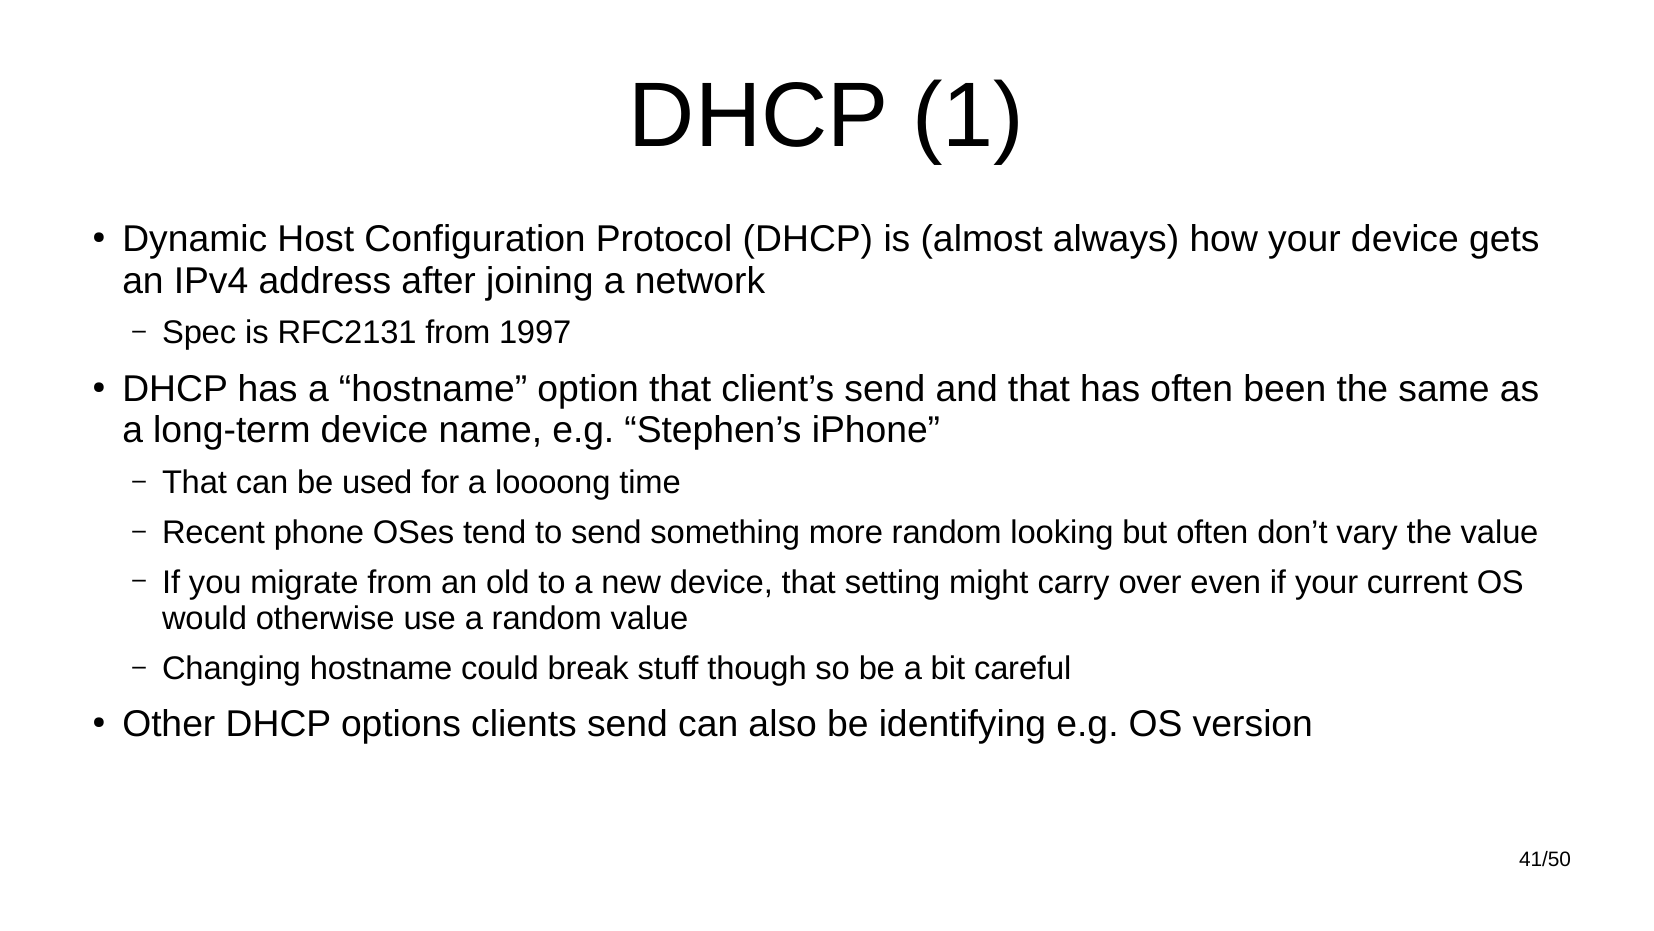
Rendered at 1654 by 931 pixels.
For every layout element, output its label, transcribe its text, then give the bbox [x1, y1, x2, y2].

title DHCP (1) [82, 37, 1571, 193]
list Dynamic Host Configuration Protocol (DHCP) is (almost always) how your device gets an IPv4 address after joining a network Spec is RFC2131 from 1997 DHCP has a “hostname” option that client’s send and that has often been the same as a long-term device name, e.g. “Stephen’s iPhone” That can be used for a loooong time Recent phone OSes tend to send something more random looking but often don’t vary the value If you migrate from an old to a new device, that setting might carry over even if your current OS would otherwise use a random value Changing hostname could break stuff though so be a bit careful Other DHCP options clients send can also be identifying e.g. OS version [82, 217, 1571, 758]
